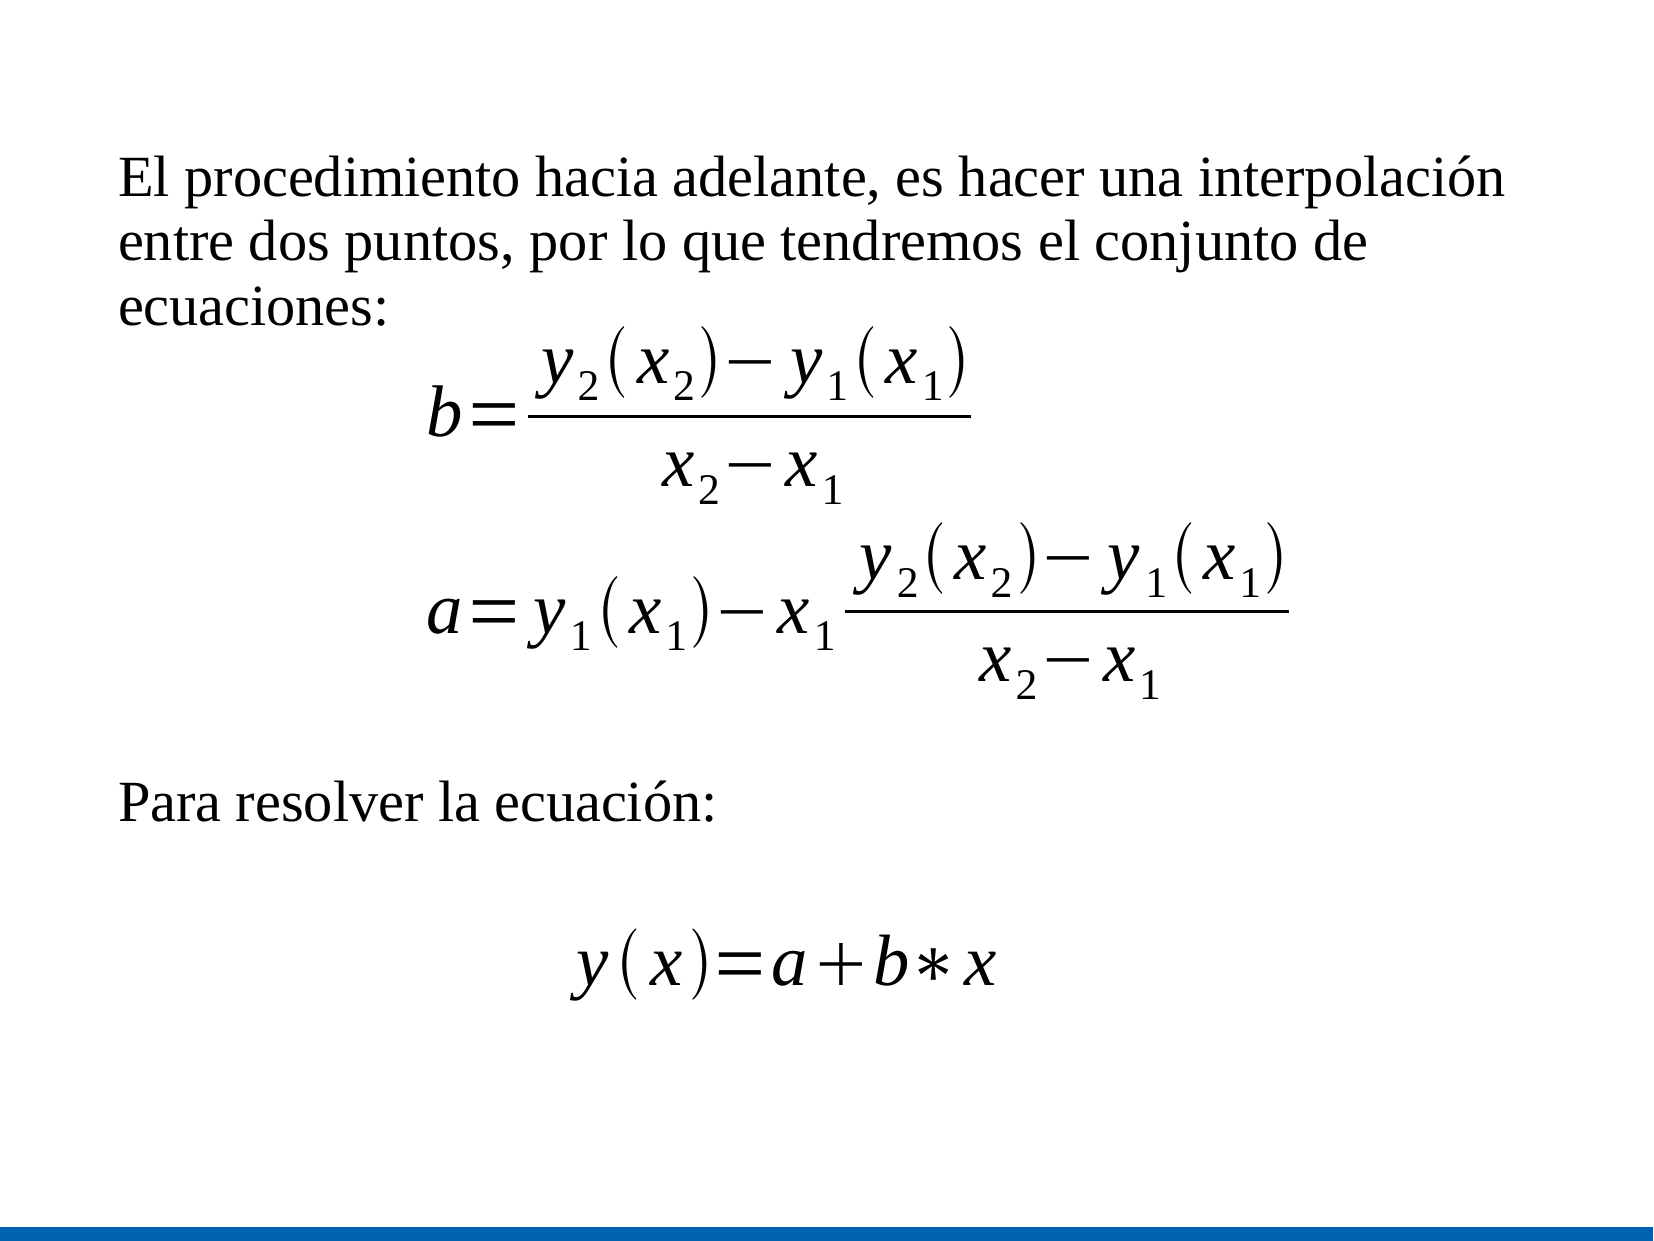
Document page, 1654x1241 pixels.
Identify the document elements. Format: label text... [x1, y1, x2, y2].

subtitle El procedimiento hacia adelante, es hacer una interpolación entre dos puntos, por lo que tendremos el conjunto de ecuaciones: [118, 88, 1530, 394]
chart [561, 921, 1003, 1004]
text_box Para resolver la ecuación: [118, 649, 1530, 955]
chart [418, 318, 1300, 649]
